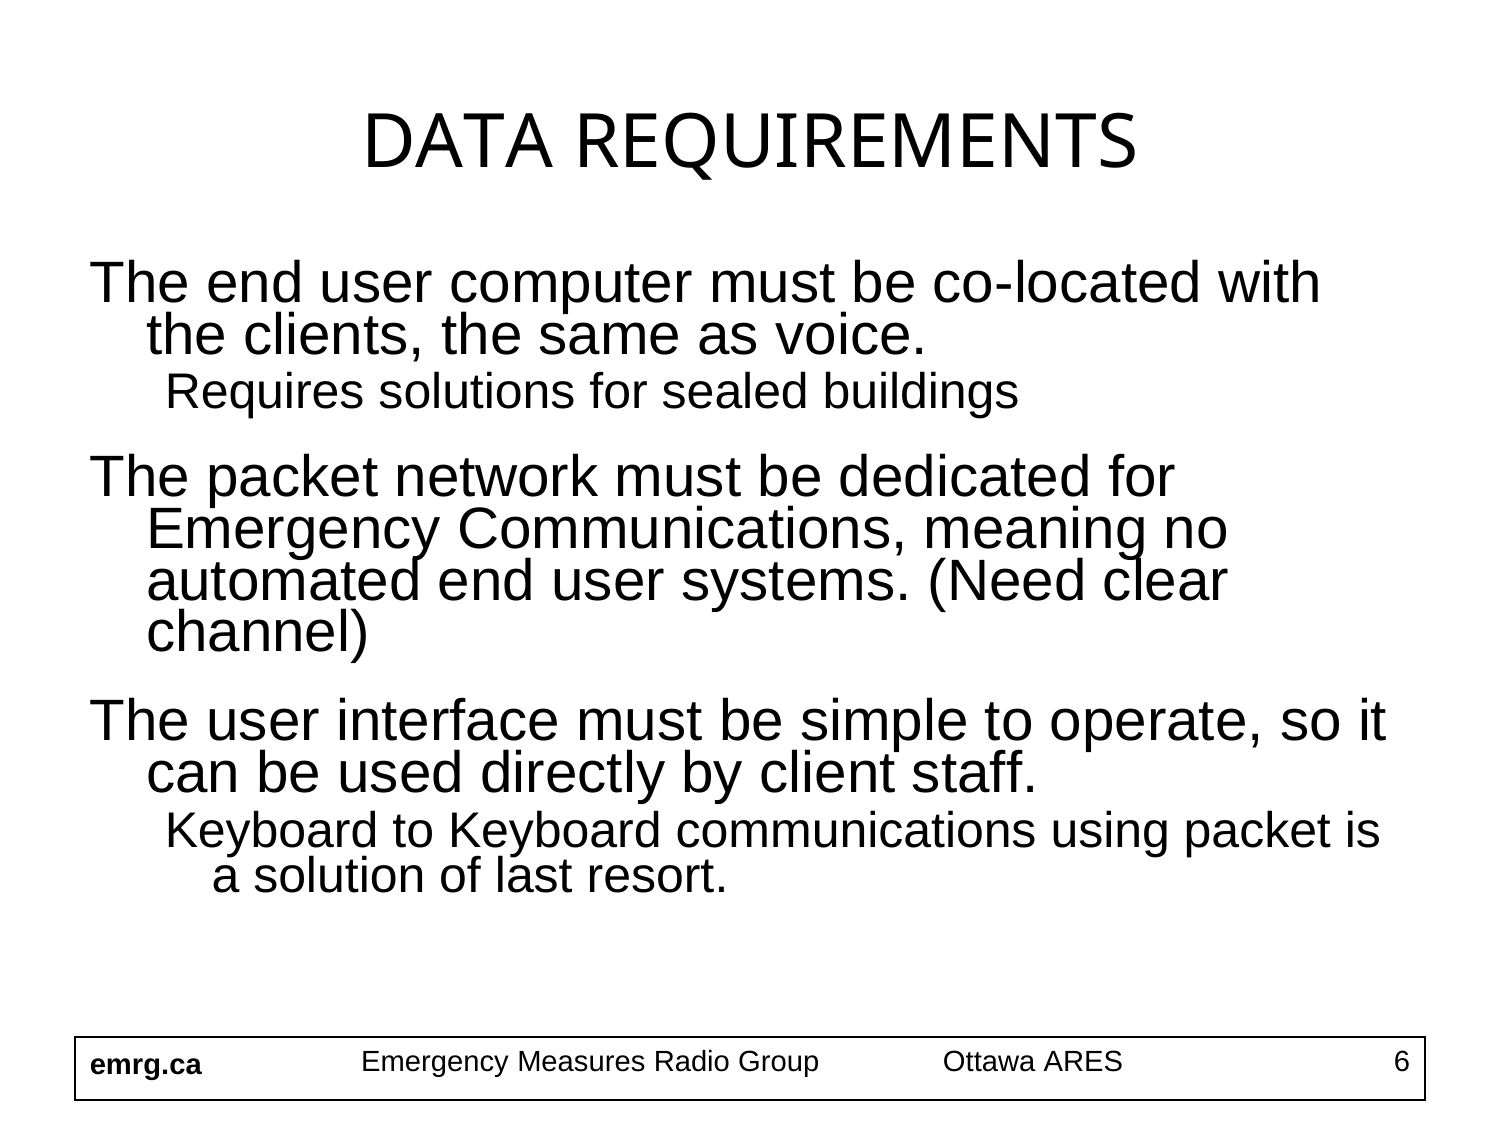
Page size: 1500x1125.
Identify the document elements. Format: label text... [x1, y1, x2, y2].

list The end user computer must be co-located with the clients, the same as voice. Requires solutions for sealed buildings The packet network must be dedicated for Emergency Communications, meaning no automated end user systems. (Need clear channel) The user interface must be simple to operate, so it can be used directly by client staff. Keyboard to Keyboard communications using packet is a solution of last resort. [75, 252, 1426, 1031]
title DATA REQUIREMENTS [75, 45, 1426, 233]
